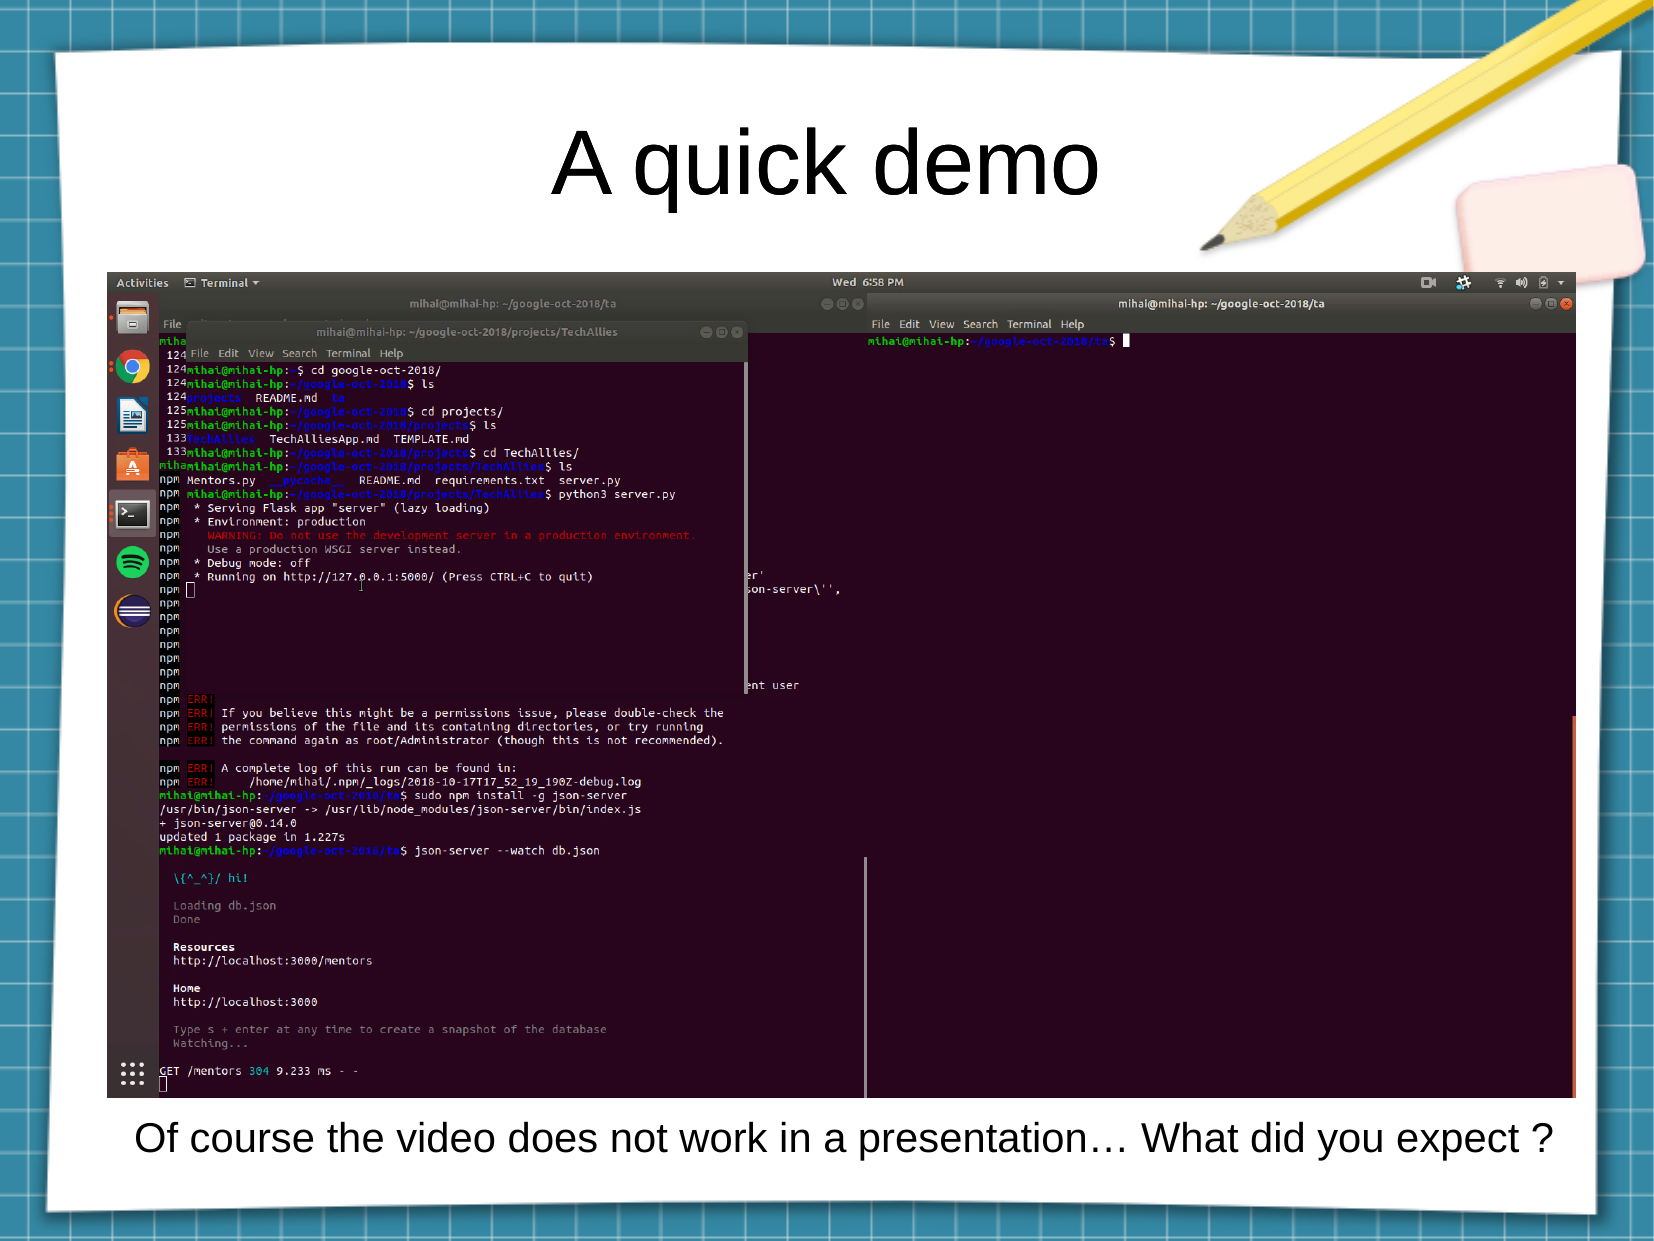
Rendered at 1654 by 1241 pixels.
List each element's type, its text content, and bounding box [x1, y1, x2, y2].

title A quick demo [82, 59, 1571, 267]
picture [0, 0, 1654, 1241]
text_box [106, 271, 1577, 1099]
title Of course the video does not work in a presentation… What did you expect ? [129, 1071, 1560, 1205]
